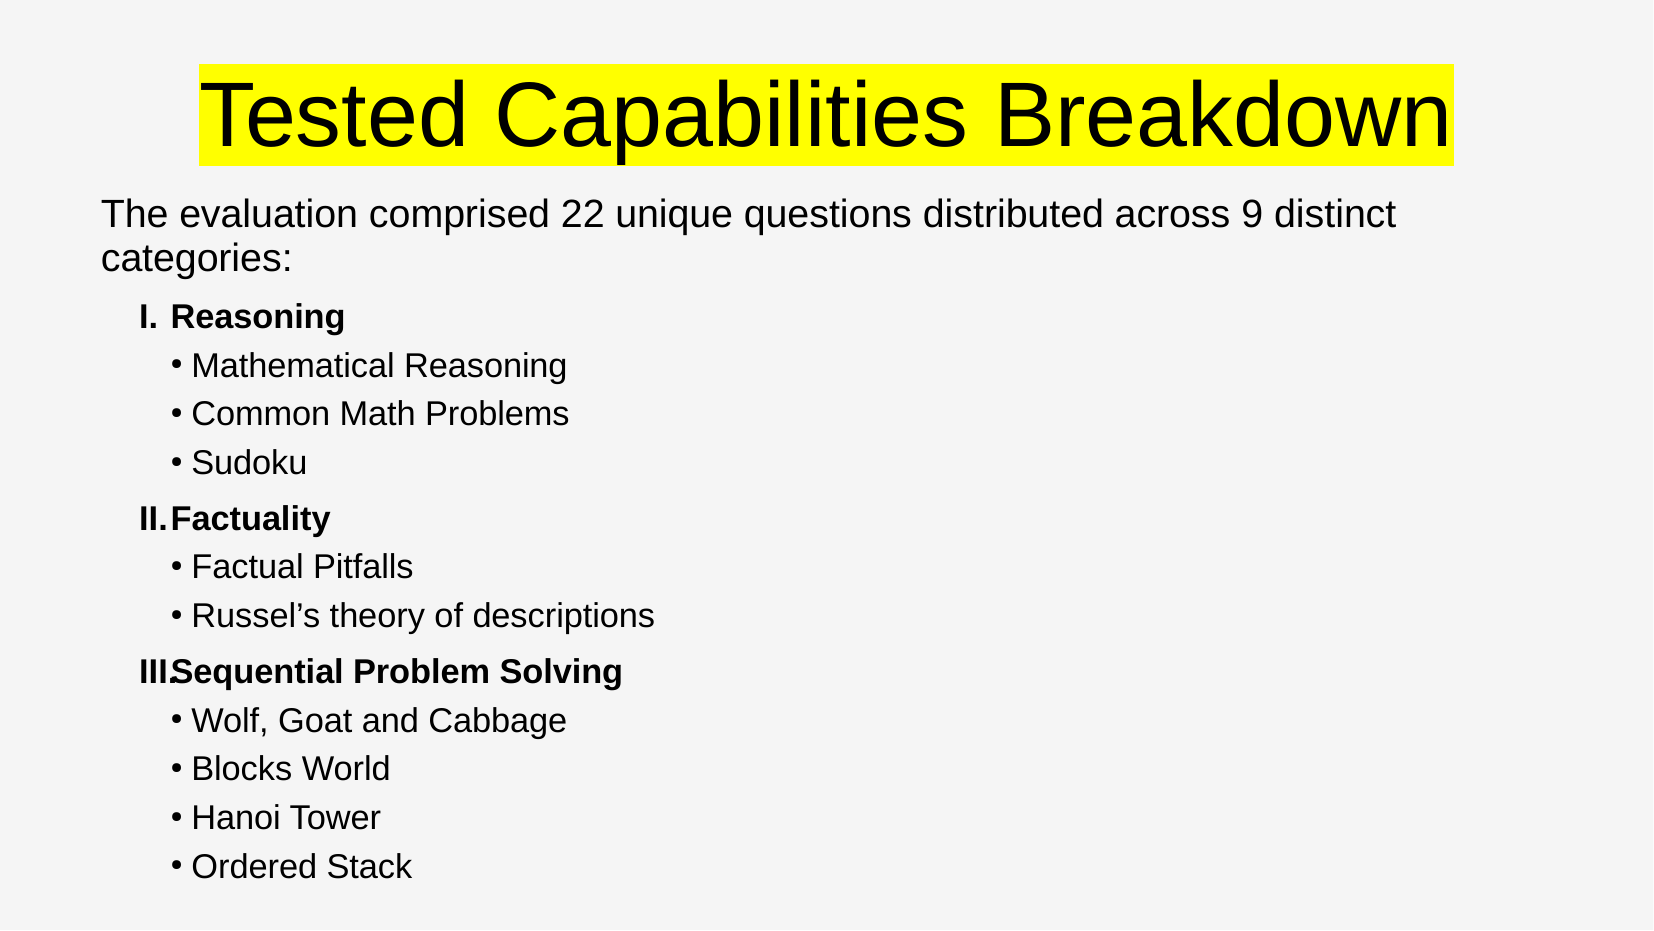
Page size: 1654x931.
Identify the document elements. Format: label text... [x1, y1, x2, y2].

title Tested Capabilities Breakdown [82, 37, 1571, 192]
list The evaluation comprised 22 unique questions distributed across 9 distinct categories: Reasoning Mathematical Reasoning Common Math Problems Sudoku Factuality Factual Pitfalls Russel’s theory of descriptions Sequential Problem Solving Wolf, Goat and Cabbage Blocks World Hanoi Tower Ordered Stack [59, 192, 1595, 902]
